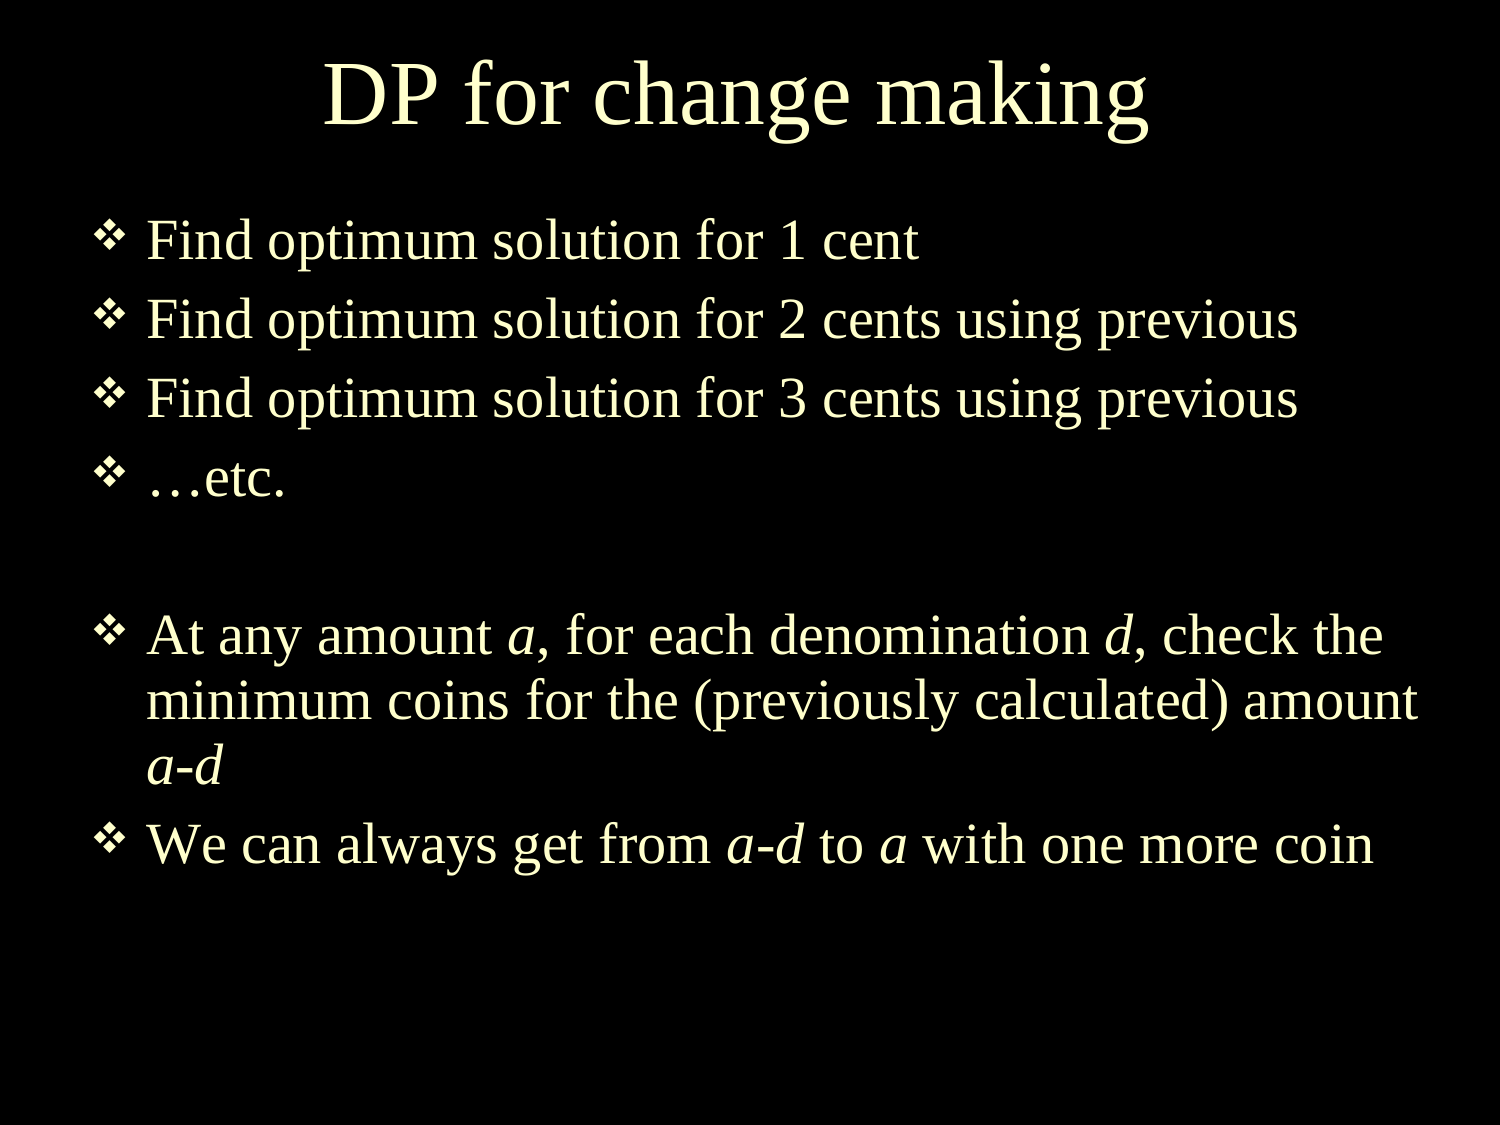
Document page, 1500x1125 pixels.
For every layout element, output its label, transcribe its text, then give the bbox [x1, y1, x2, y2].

list Find optimum solution for 1 cent Find optimum solution for 2 cents using previous Find optimum solution for 3 cents using previous …etc. At any amount a, for each denomination d, check the minimum coins for the (previously calculated) amount a-d We can always get from a-d to a with one more coin [75, 200, 1482, 1026]
title DP for change making [8, 24, 1467, 163]
